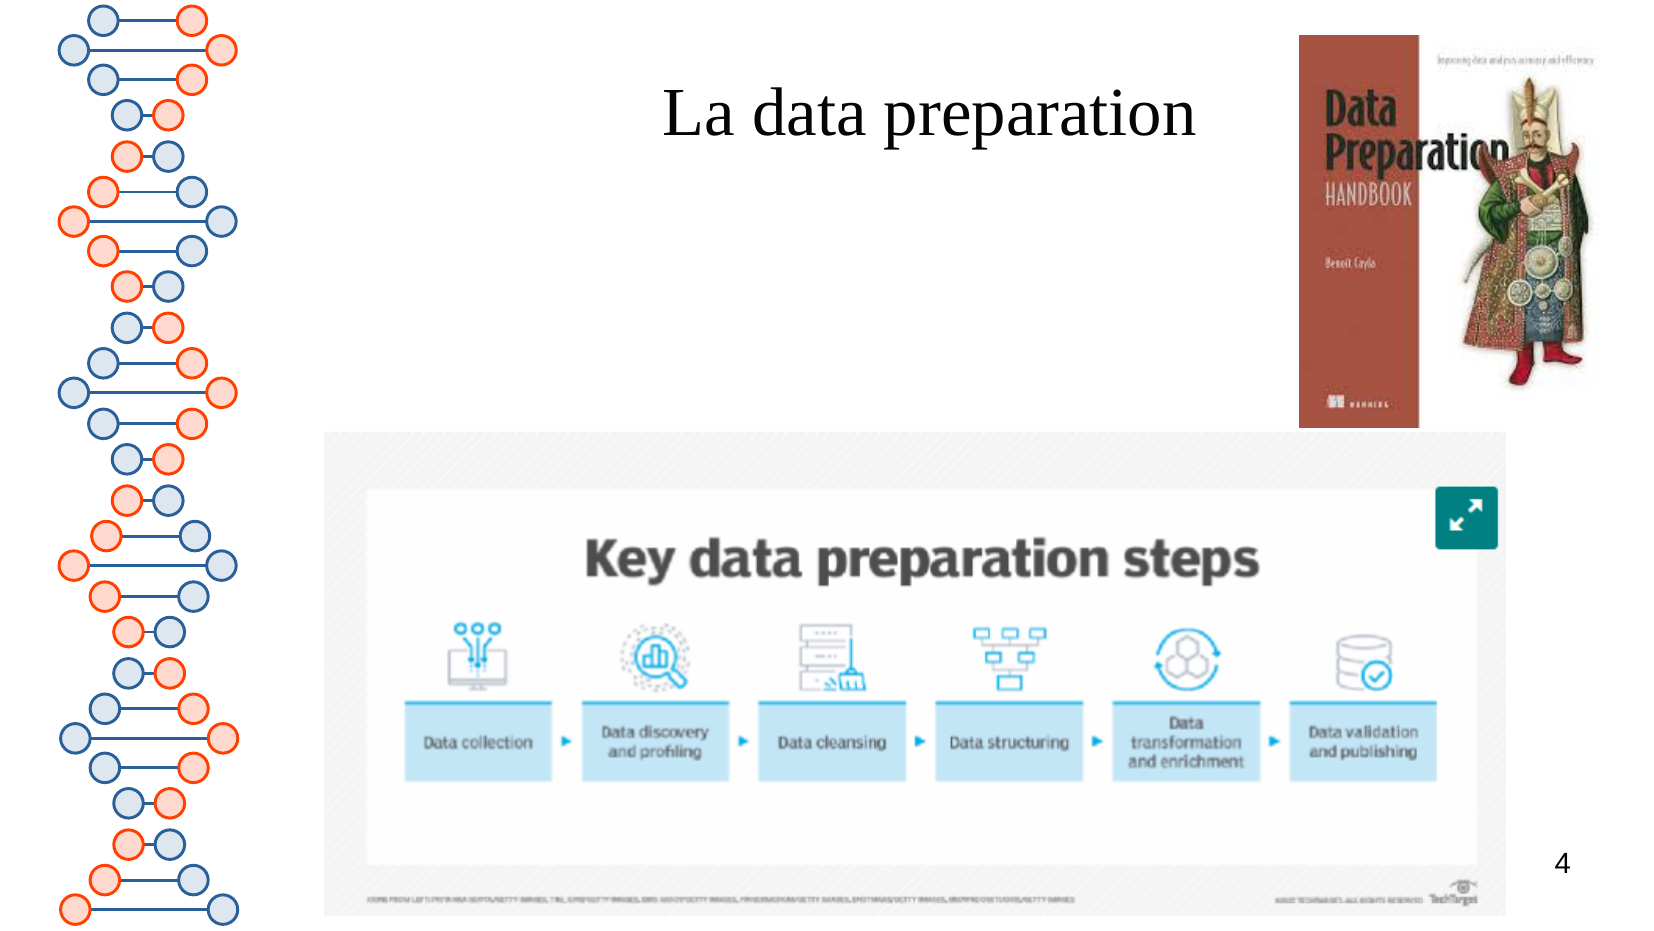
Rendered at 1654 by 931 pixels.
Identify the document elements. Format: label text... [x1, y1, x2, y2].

picture [1299, 35, 1612, 428]
picture [324, 429, 1506, 916]
title La data preparation [265, 35, 1299, 189]
